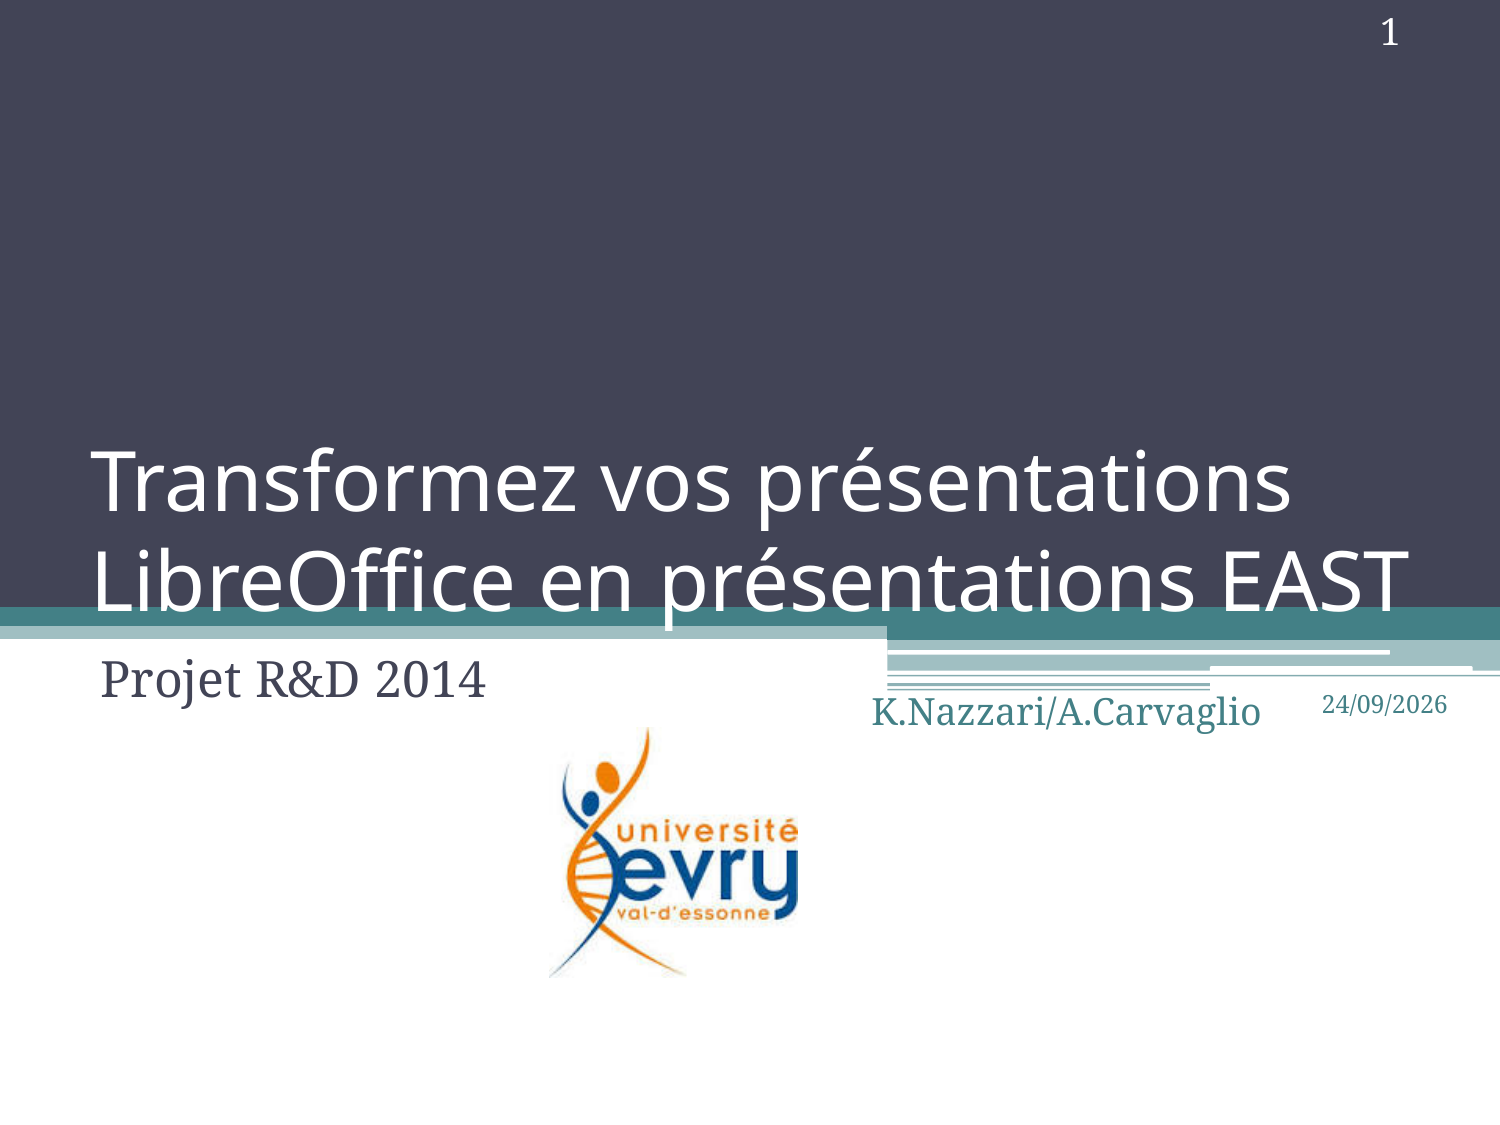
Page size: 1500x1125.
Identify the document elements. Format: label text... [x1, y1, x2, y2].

title Transformez vos présentations LibreOffice en présentations EAST [75, 394, 1463, 636]
text_box [1306, 680, 1496, 756]
picture [549, 727, 798, 978]
subtitle Projet R&D 2014 [75, 639, 888, 928]
text_box 1 [1364, 0, 1488, 61]
text_box K.Nazzari/A.Carvaglio [856, 680, 1298, 756]
